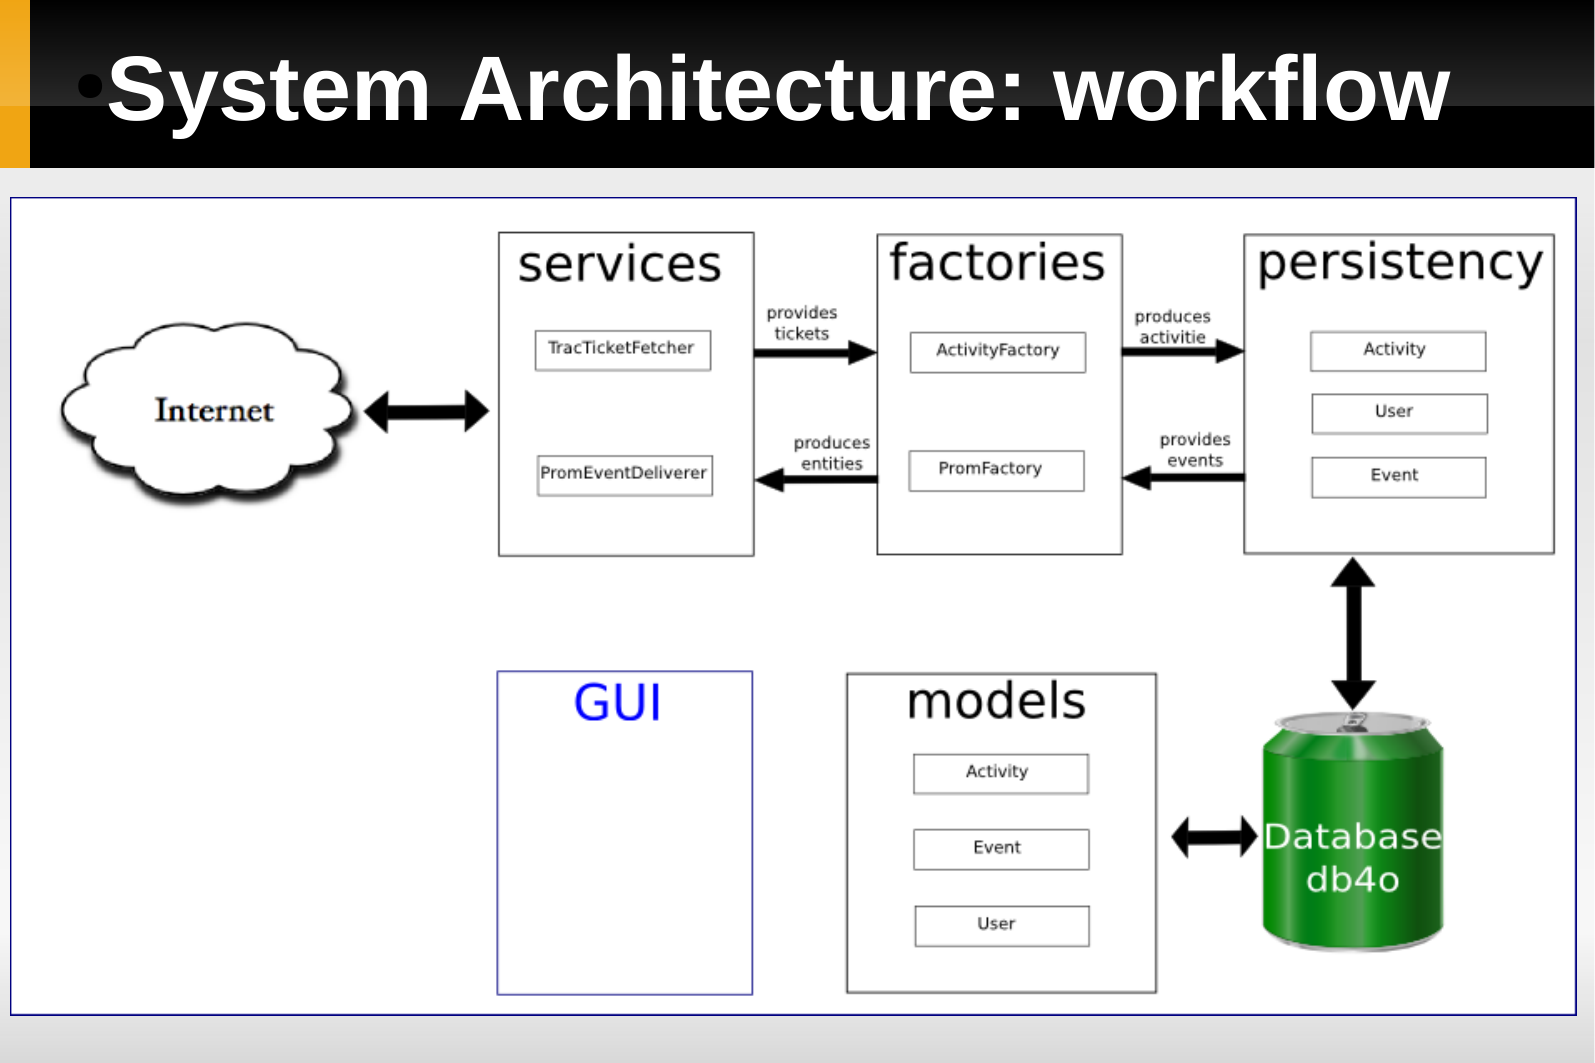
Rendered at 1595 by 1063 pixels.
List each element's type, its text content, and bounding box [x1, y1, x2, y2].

picture [0, 0, 1595, 1063]
title System Architecture: workflow [74, 7, 1510, 171]
